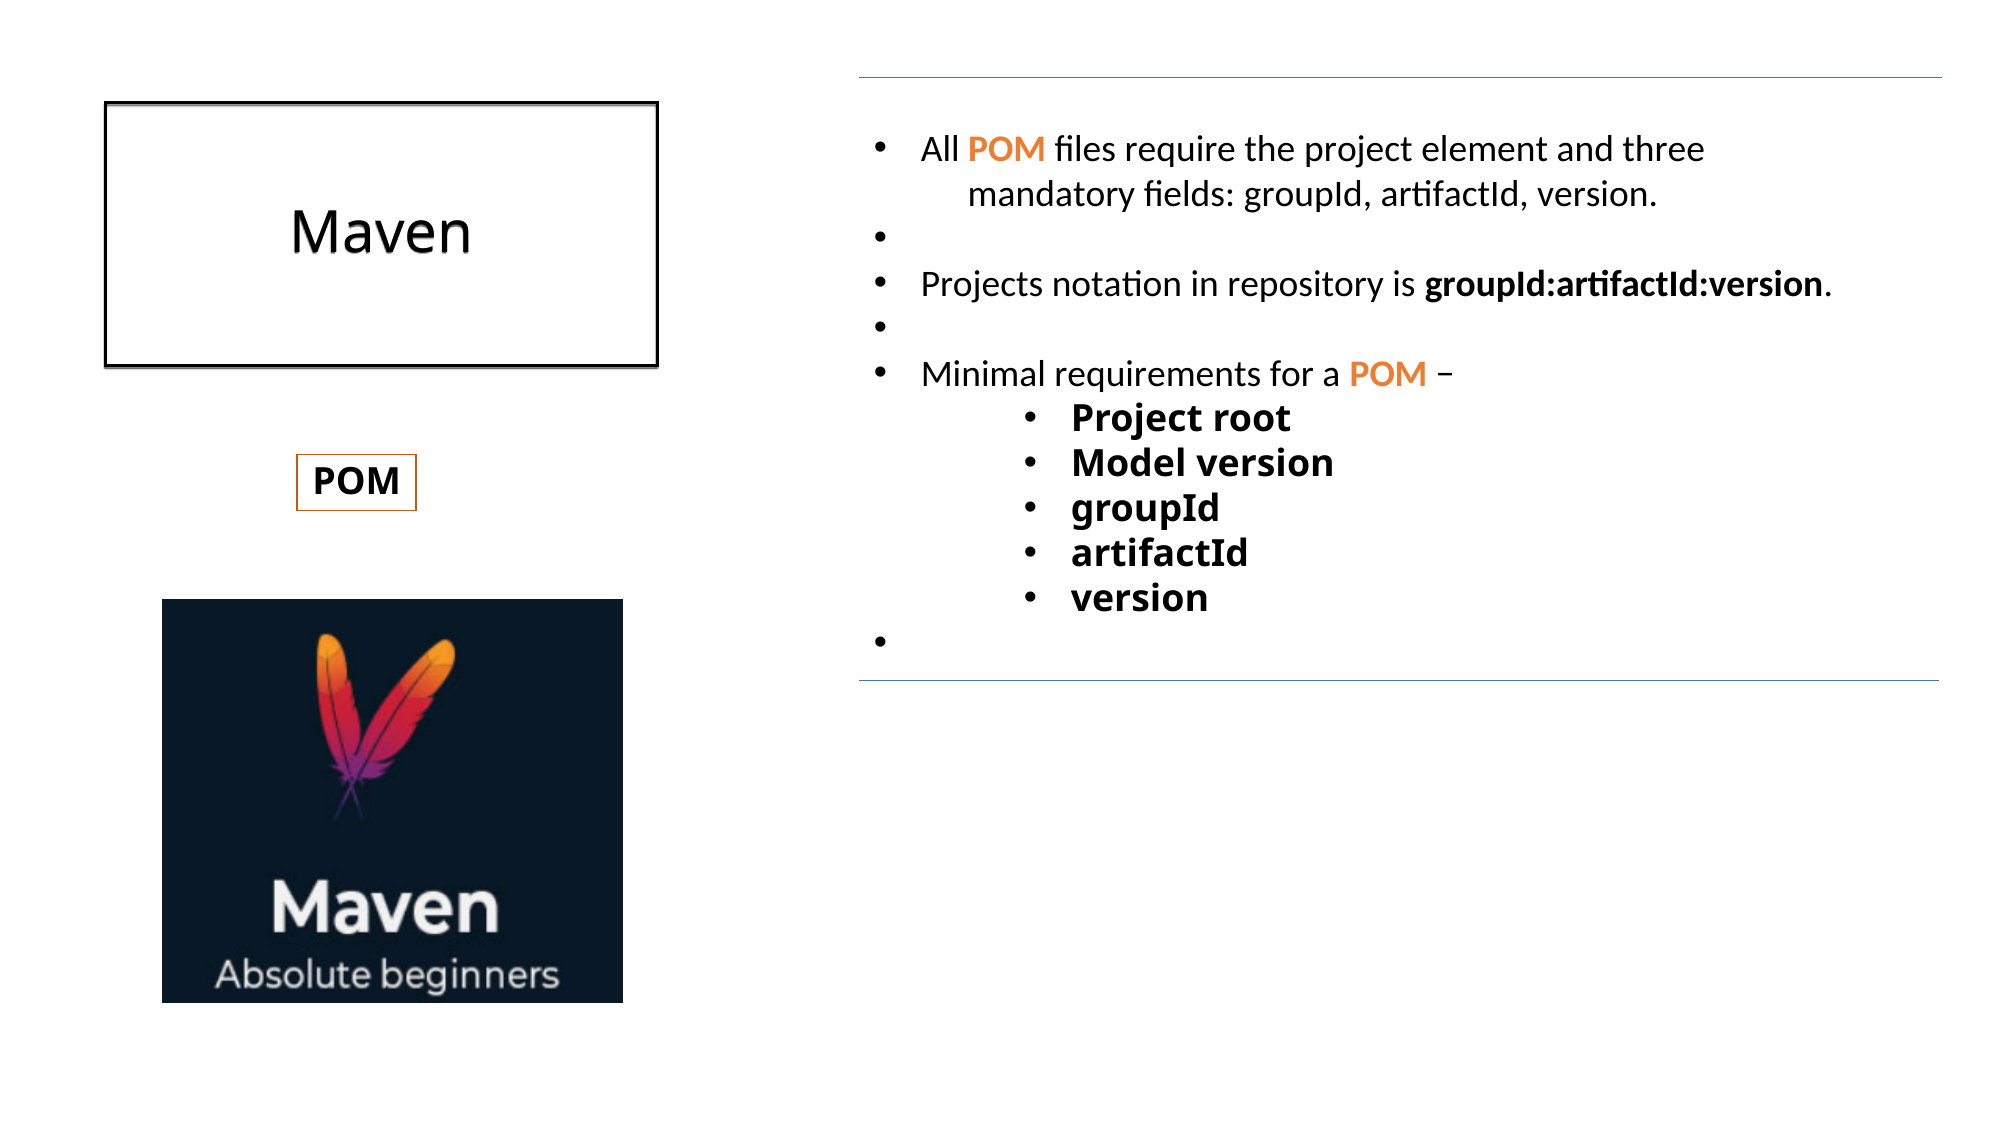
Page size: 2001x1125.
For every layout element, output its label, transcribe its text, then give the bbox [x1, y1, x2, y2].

title Maven [105, 102, 658, 366]
text_box All POM files require the project element and three mandatory fields: groupId, artifactId, version. Projects notation in repository is groupId:artifactId:version. Minimal requirements for a POM − Project root Model version groupId artifactId version [858, 116, 1859, 677]
text_box POM [297, 455, 416, 510]
picture [162, 599, 623, 1003]
